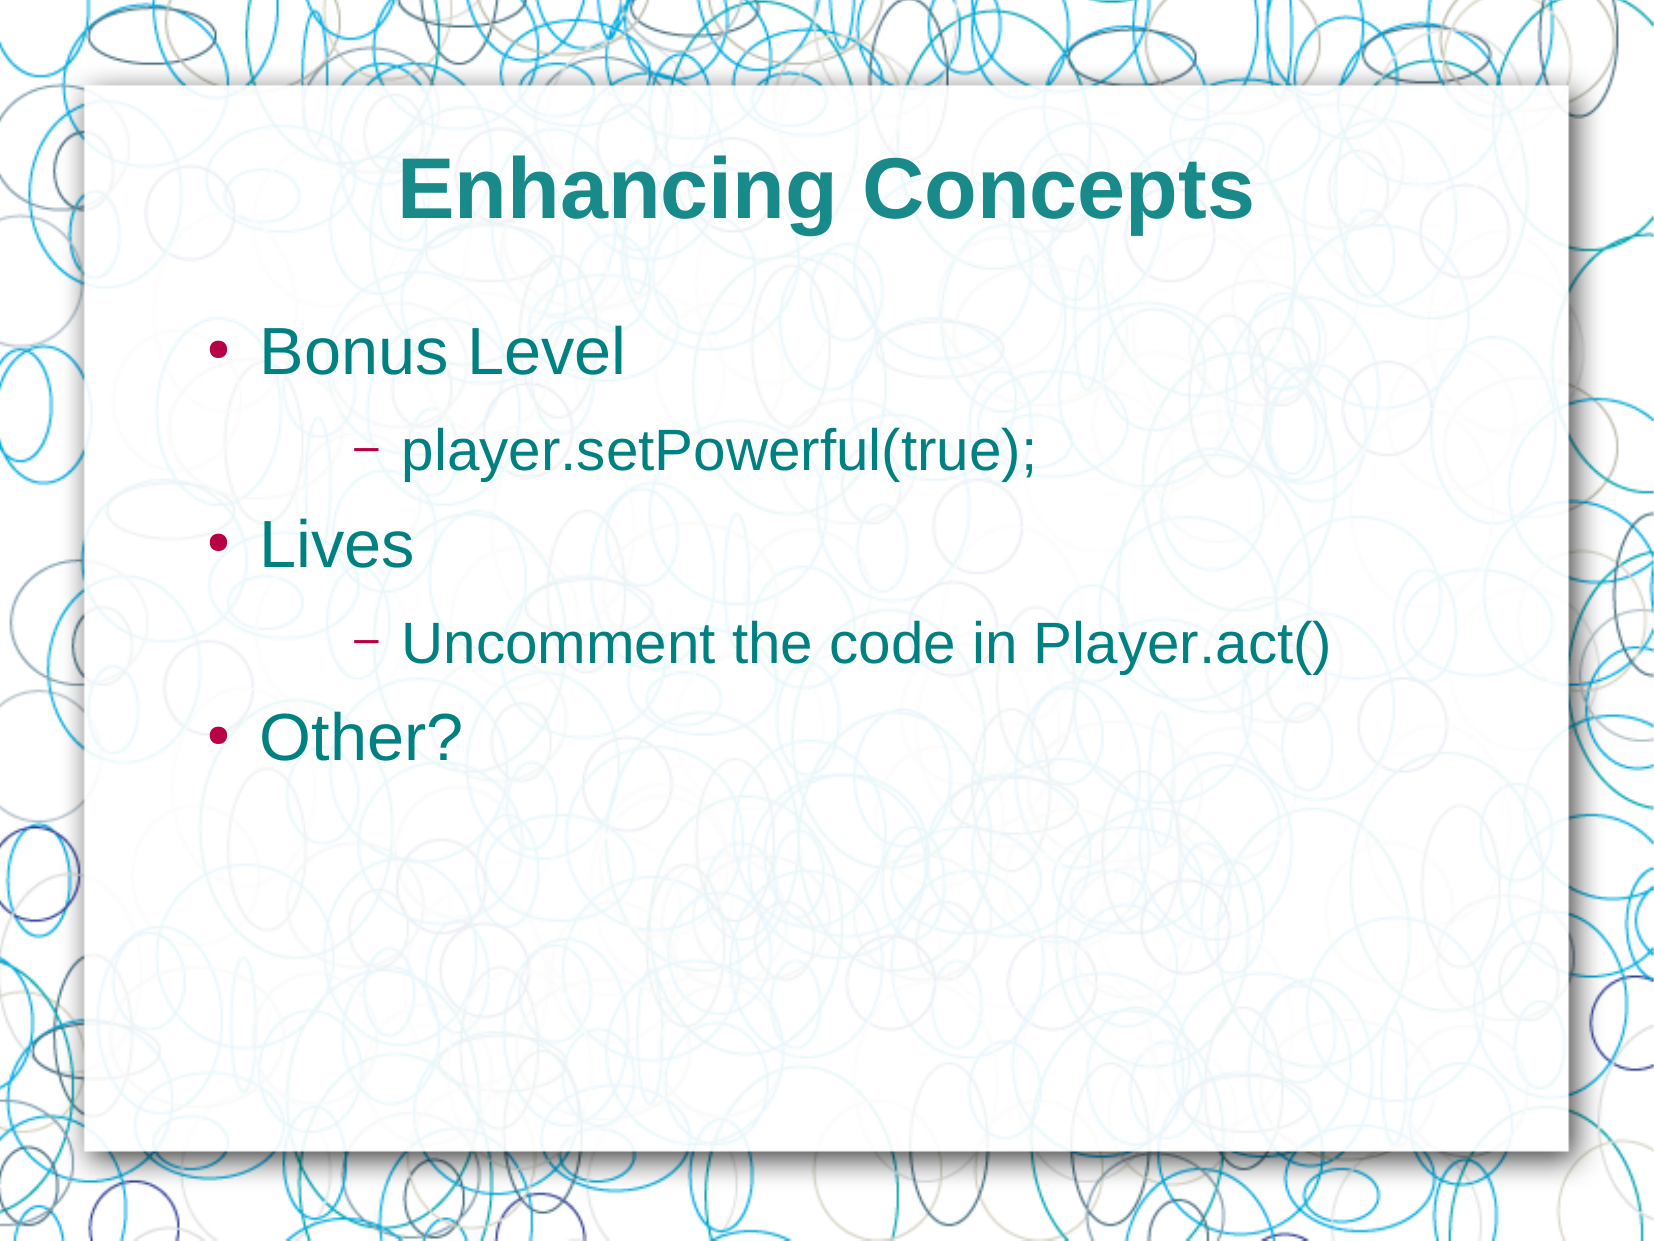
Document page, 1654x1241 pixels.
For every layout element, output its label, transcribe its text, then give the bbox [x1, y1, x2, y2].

title Enhancing Concepts [82, 84, 1571, 292]
picture [0, 0, 1654, 1241]
list Bonus Level player.setPowerful(true); Lives Uncomment the code in Player.act() Other? [118, 313, 1536, 1019]
